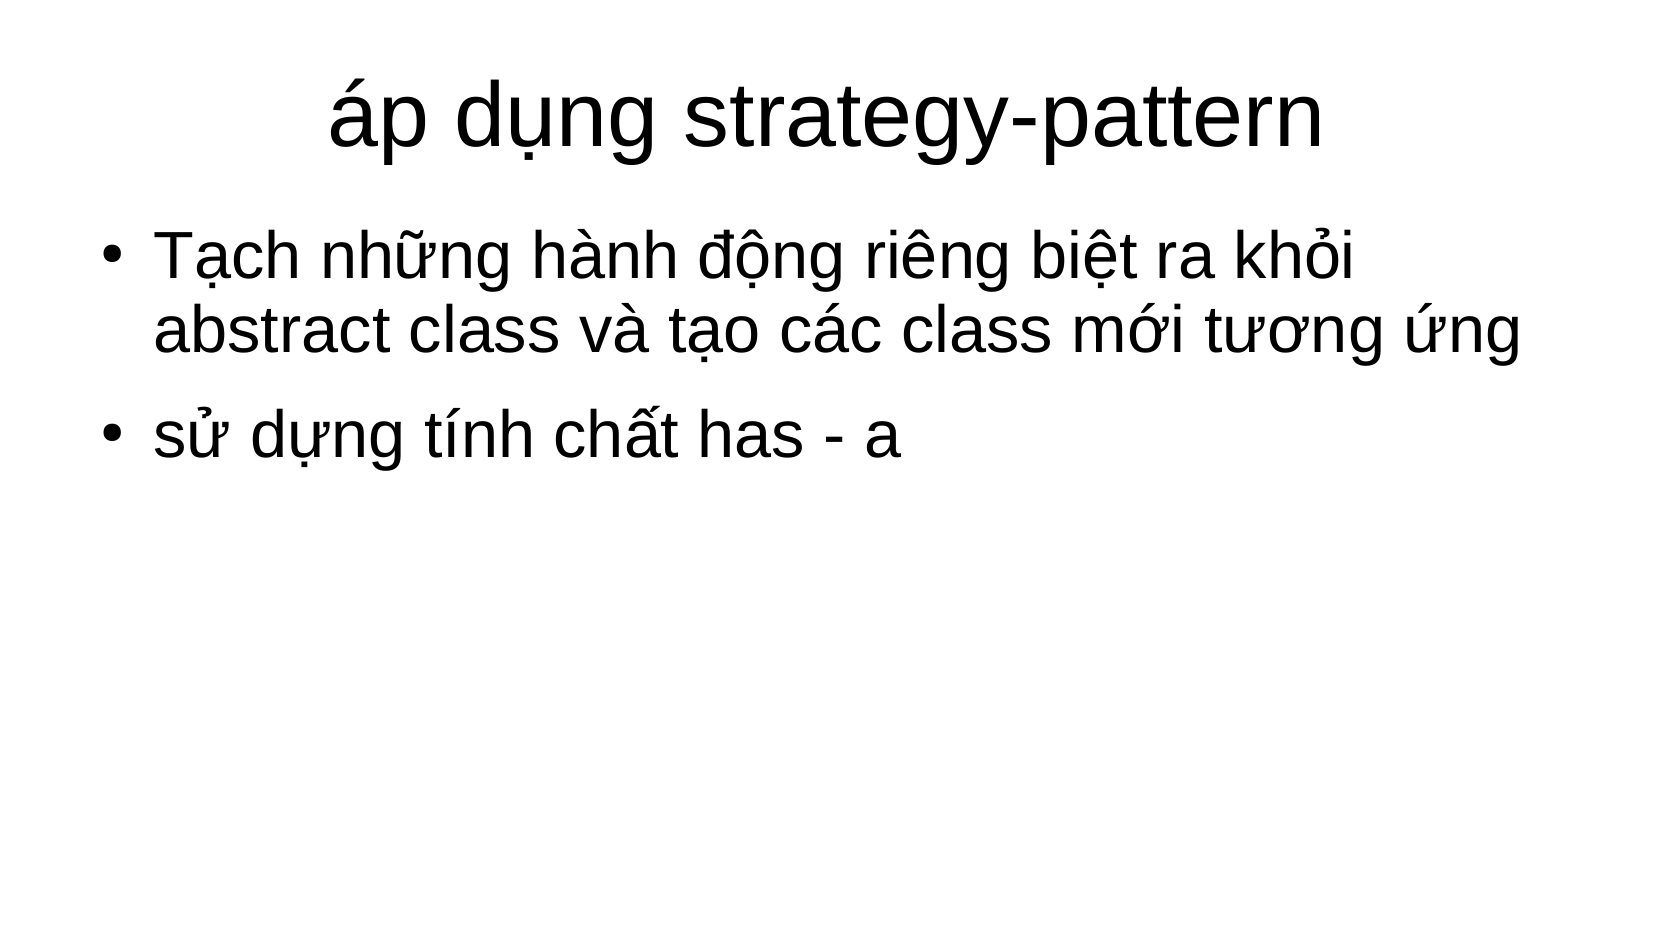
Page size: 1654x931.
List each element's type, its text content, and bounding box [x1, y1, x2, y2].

title áp dụng strategy-pattern [82, 37, 1571, 193]
list Tạch những hành động riêng biệt ra khỏi abstract class và tạo các class mới tương ứng sử dựng tính chất has - a [82, 217, 1571, 758]
